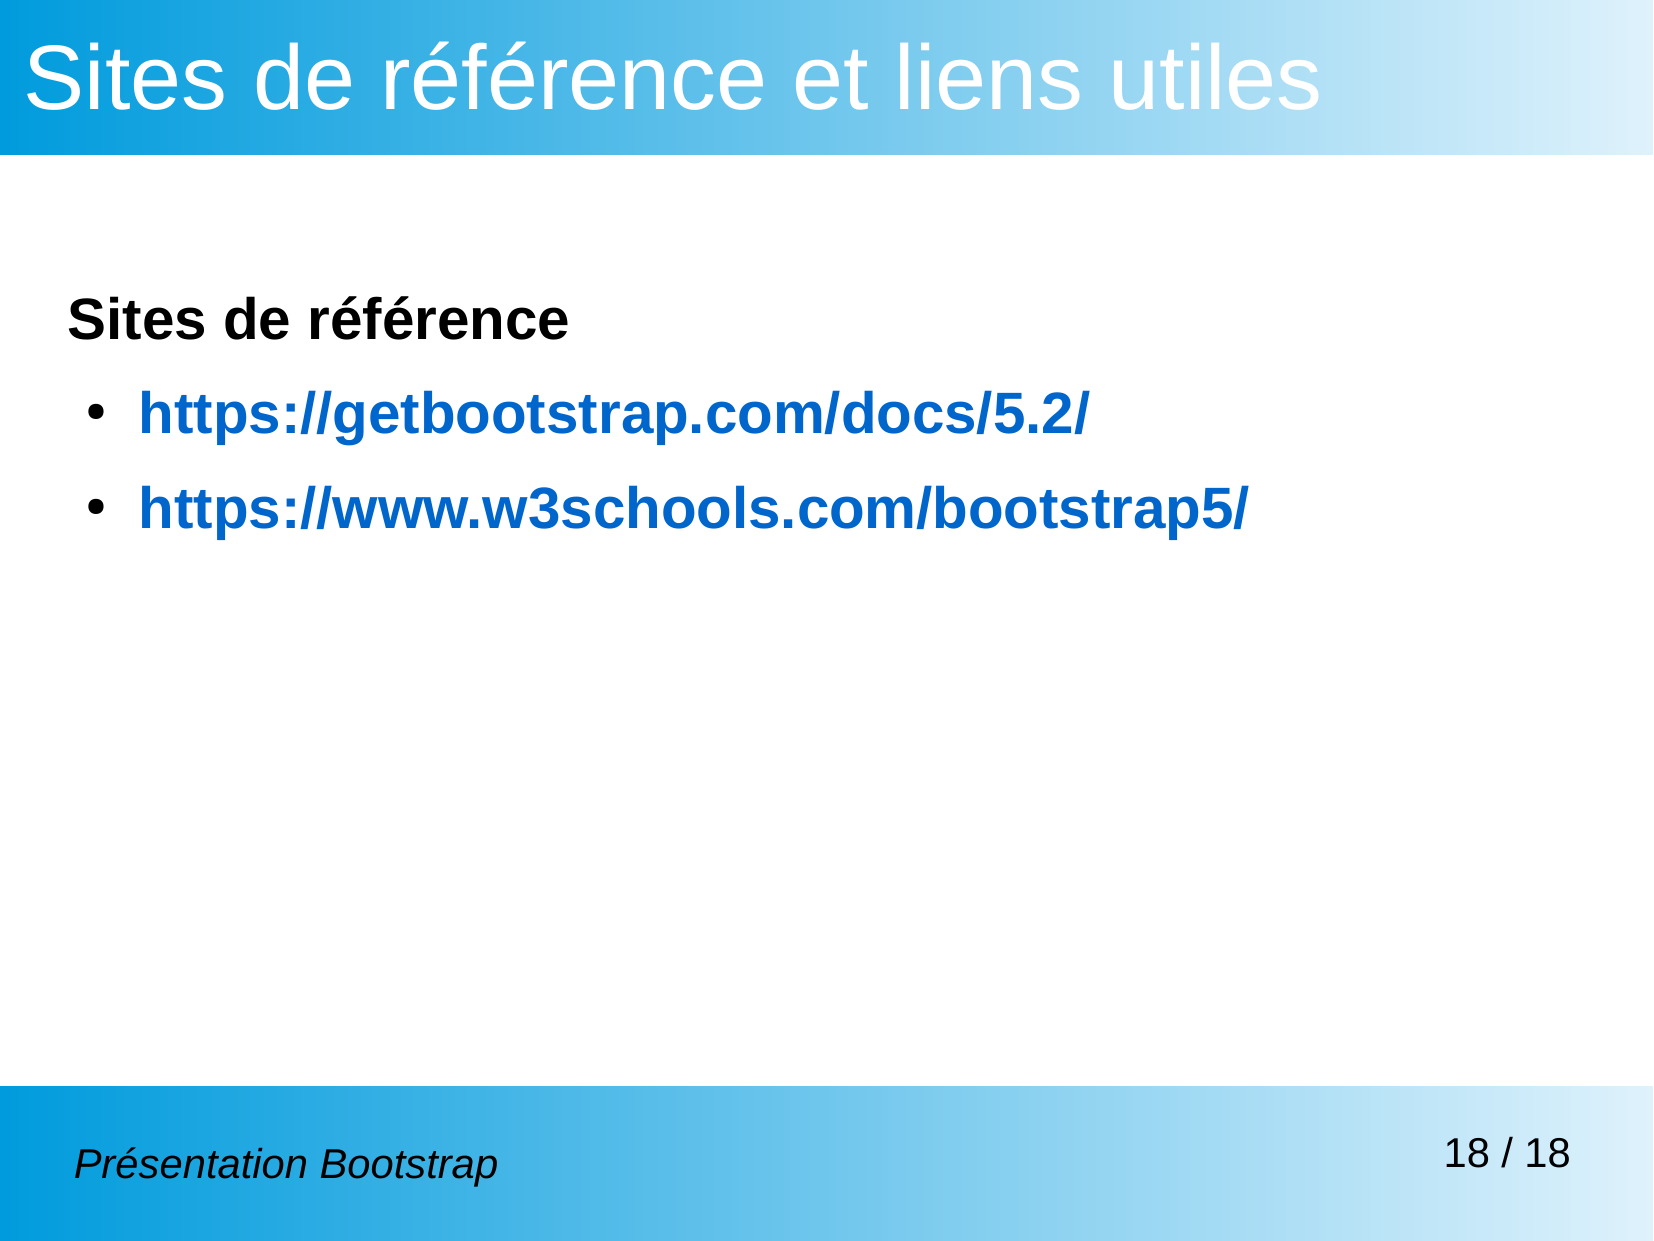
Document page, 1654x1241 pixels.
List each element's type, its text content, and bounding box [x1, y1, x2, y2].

list Sites de référence https://getbootstrap.com/docs/5.2/ https://www.w3schools.com/bootstrap5/ [67, 286, 1557, 1006]
title Sites de référence et liens utiles [23, 25, 1512, 130]
